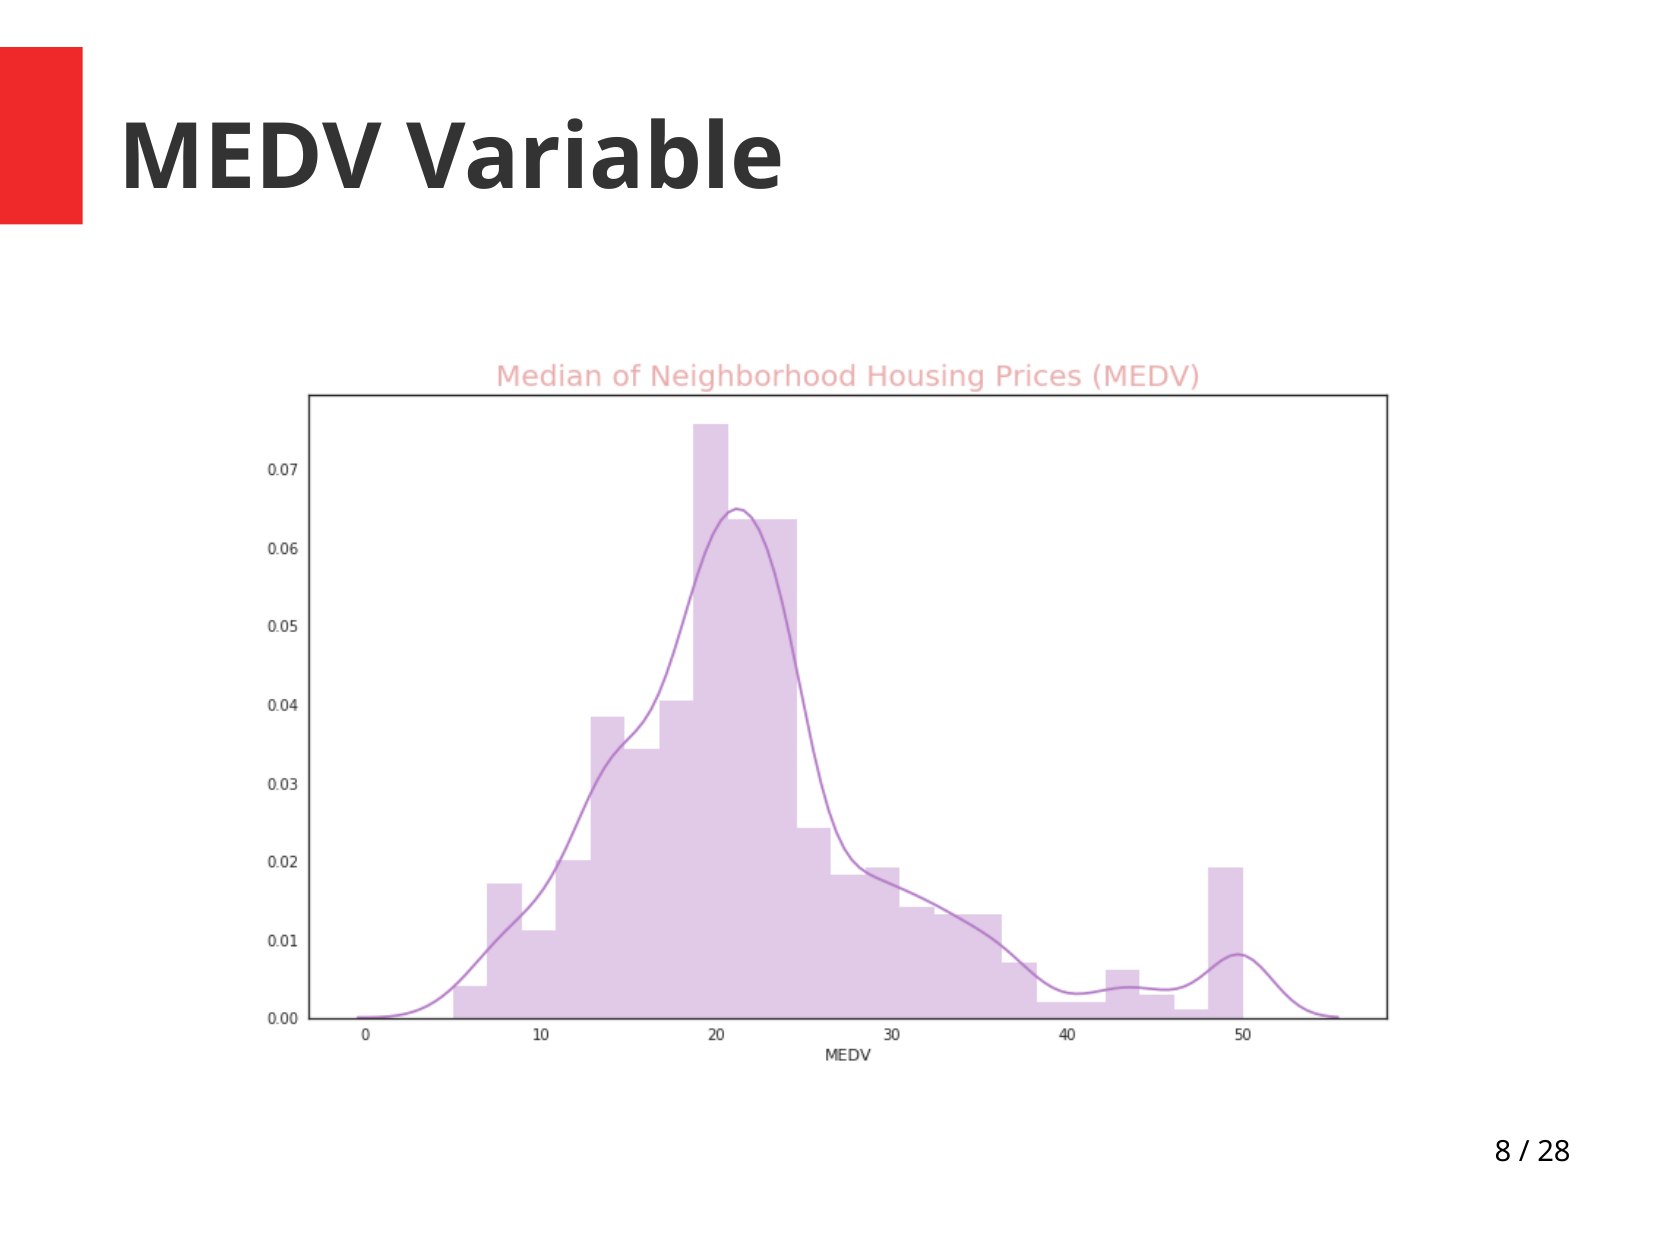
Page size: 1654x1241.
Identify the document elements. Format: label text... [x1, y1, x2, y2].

picture [256, 354, 1397, 1074]
title MEDV Variable [118, 49, 1571, 257]
